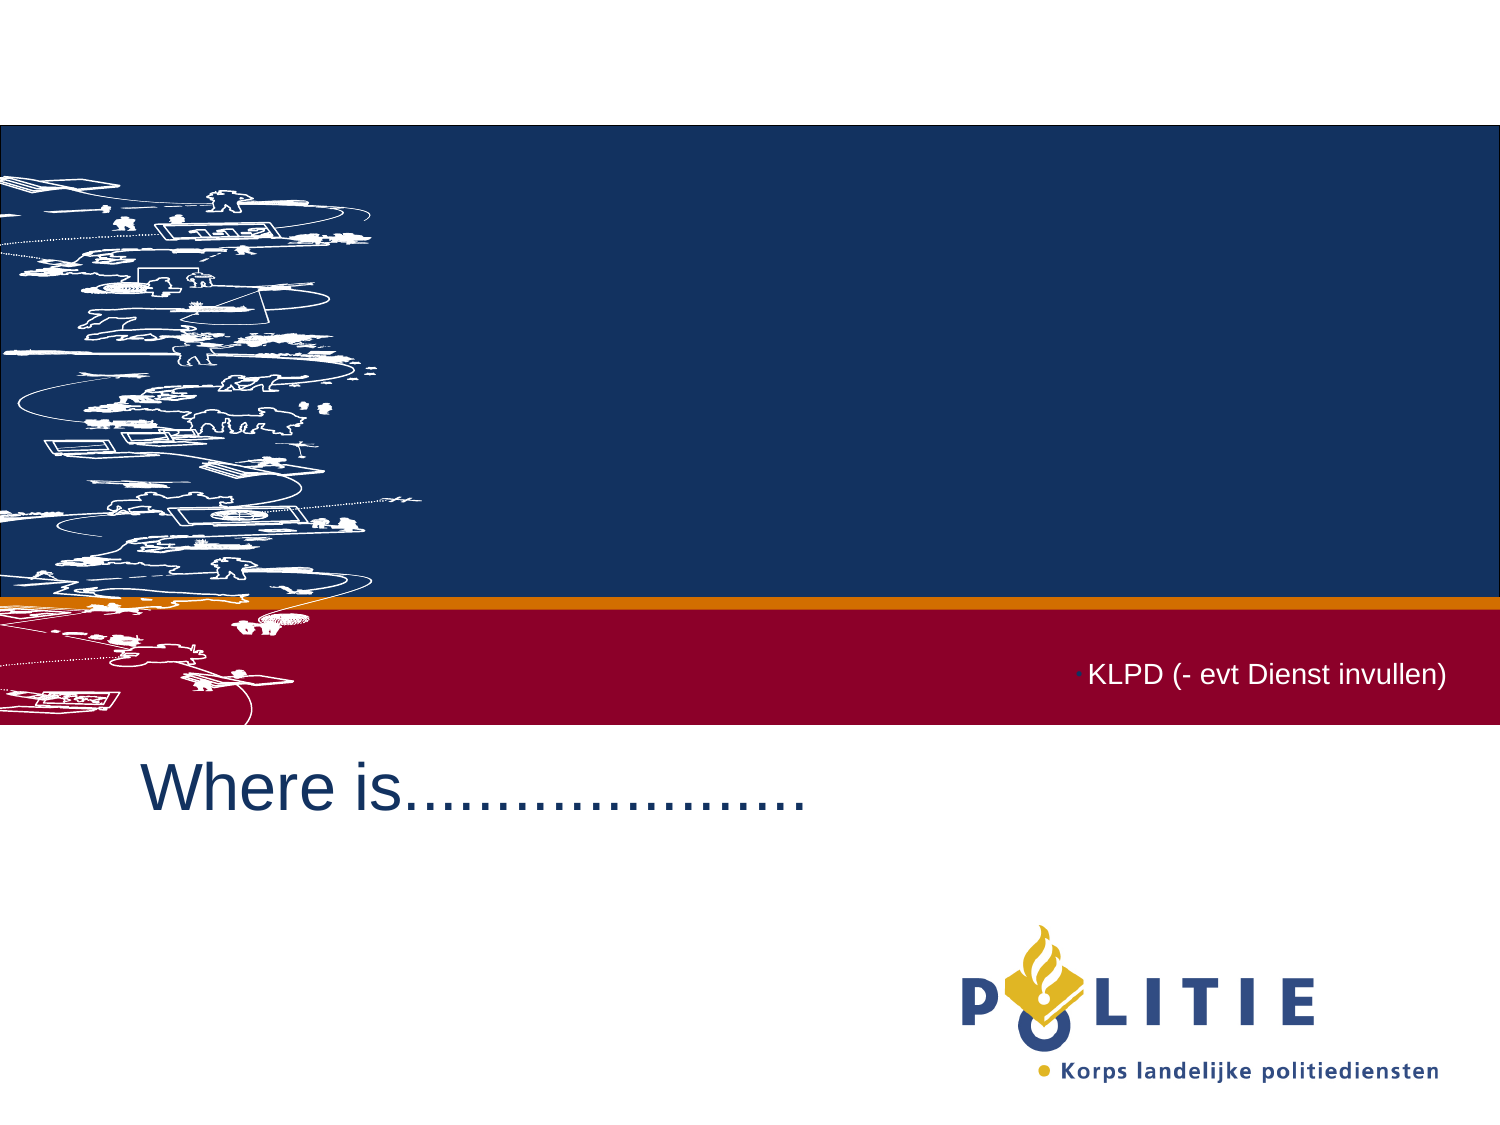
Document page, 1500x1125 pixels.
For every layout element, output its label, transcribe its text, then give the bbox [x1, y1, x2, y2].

title Where is...................... [124, 737, 1339, 838]
picture [962, 915, 1438, 1083]
picture [0, 119, 434, 738]
subtitle KLPD (- evt Dienst invullen) [434, 649, 1463, 701]
text_box [434, 125, 1500, 610]
